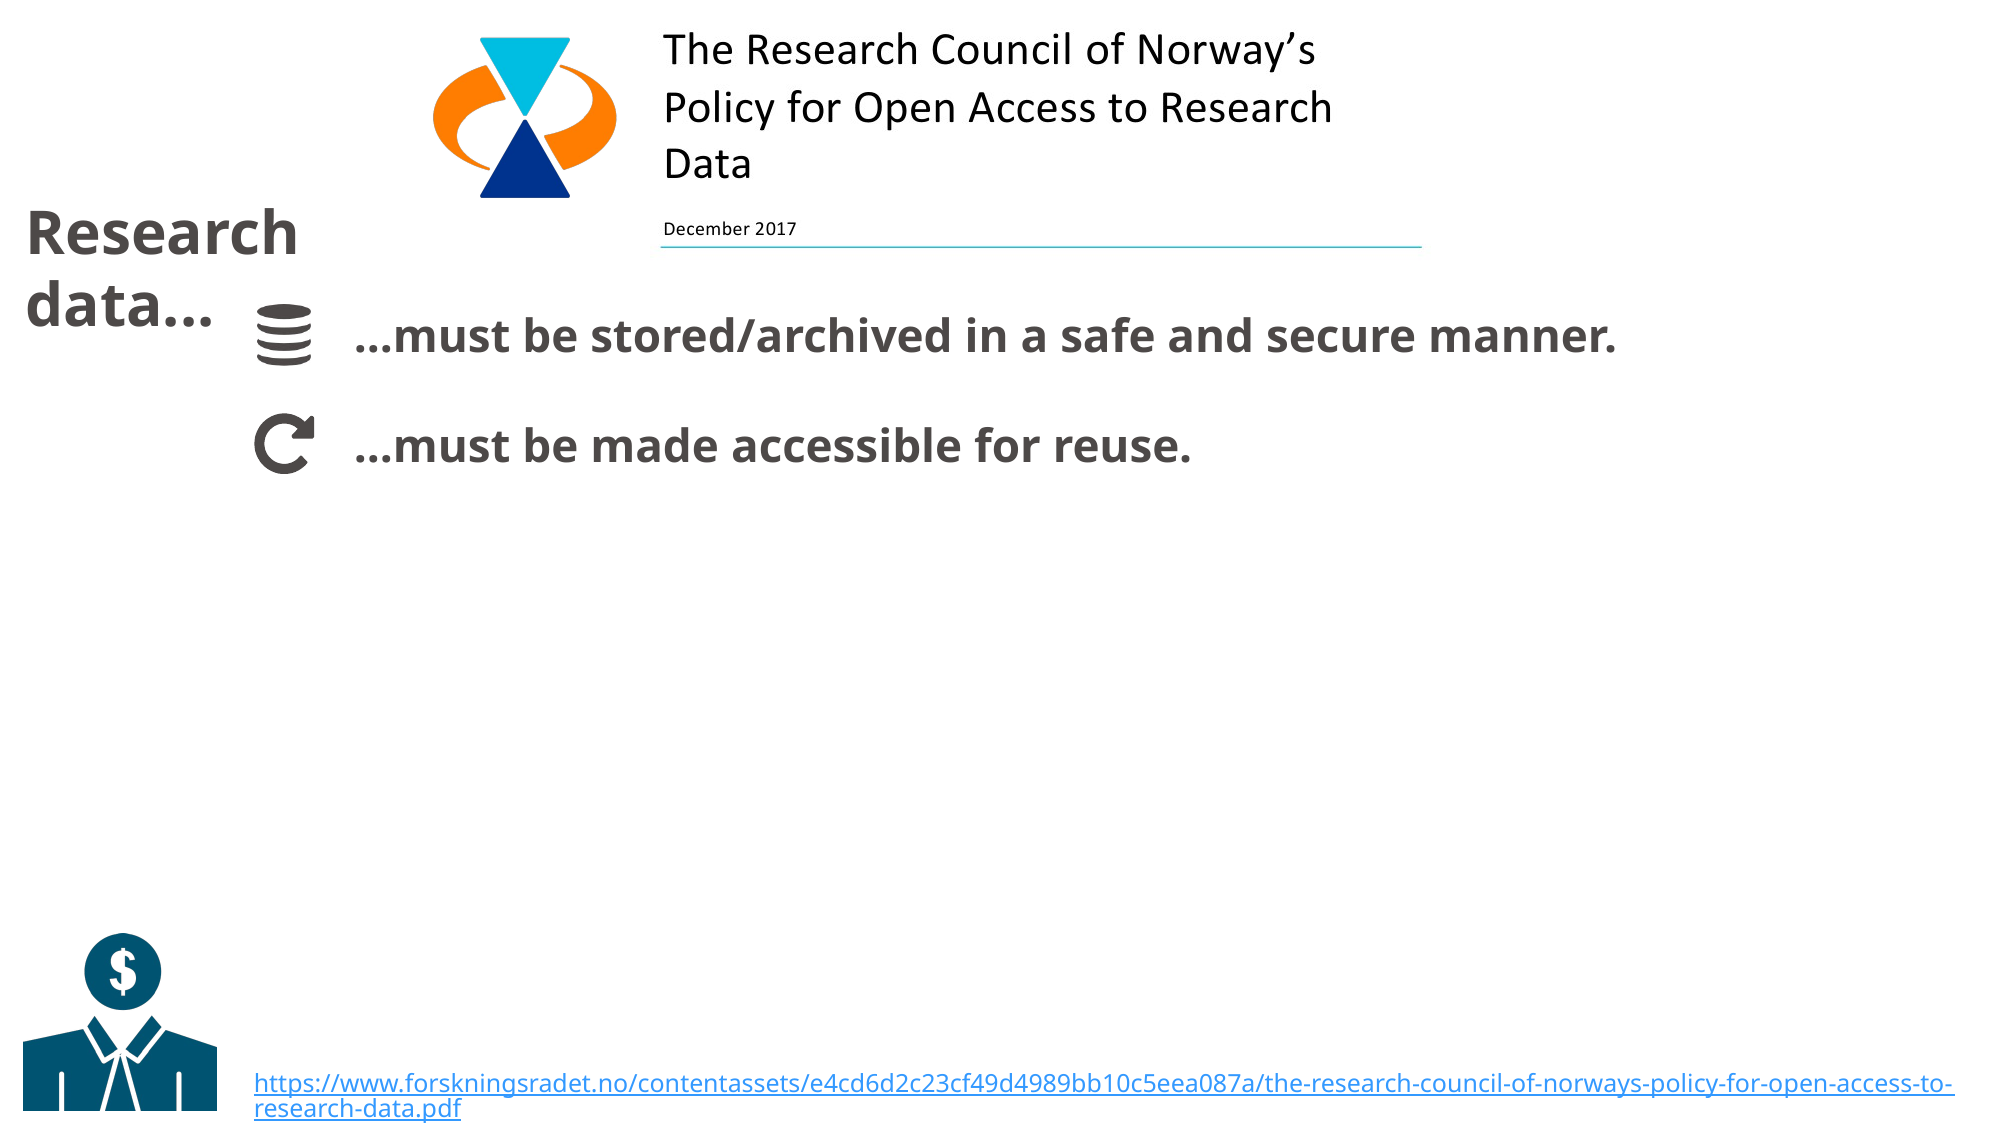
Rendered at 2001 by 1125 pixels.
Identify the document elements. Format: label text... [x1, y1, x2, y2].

picture [60, 1072, 64, 1111]
picture [110, 948, 135, 995]
picture [410, 3, 639, 232]
picture [23, 933, 217, 1111]
text_box Research data... [10, 178, 503, 354]
picture [257, 354, 311, 366]
text_box https://www.forskningsradet.no/contentassets/e4cd6d2c23cf49d4989bb10c5eea087a/the-research-council-of-norways-policy-for-open-access-to-research-data.pdf [238, 1052, 1977, 1125]
text_box [254, 413, 315, 474]
picture [650, 20, 1431, 271]
picture [177, 1072, 181, 1111]
text_box ...must be stored/archived in a safe and secure manner. ...must be made accessible for reuse. [338, 292, 2000, 982]
